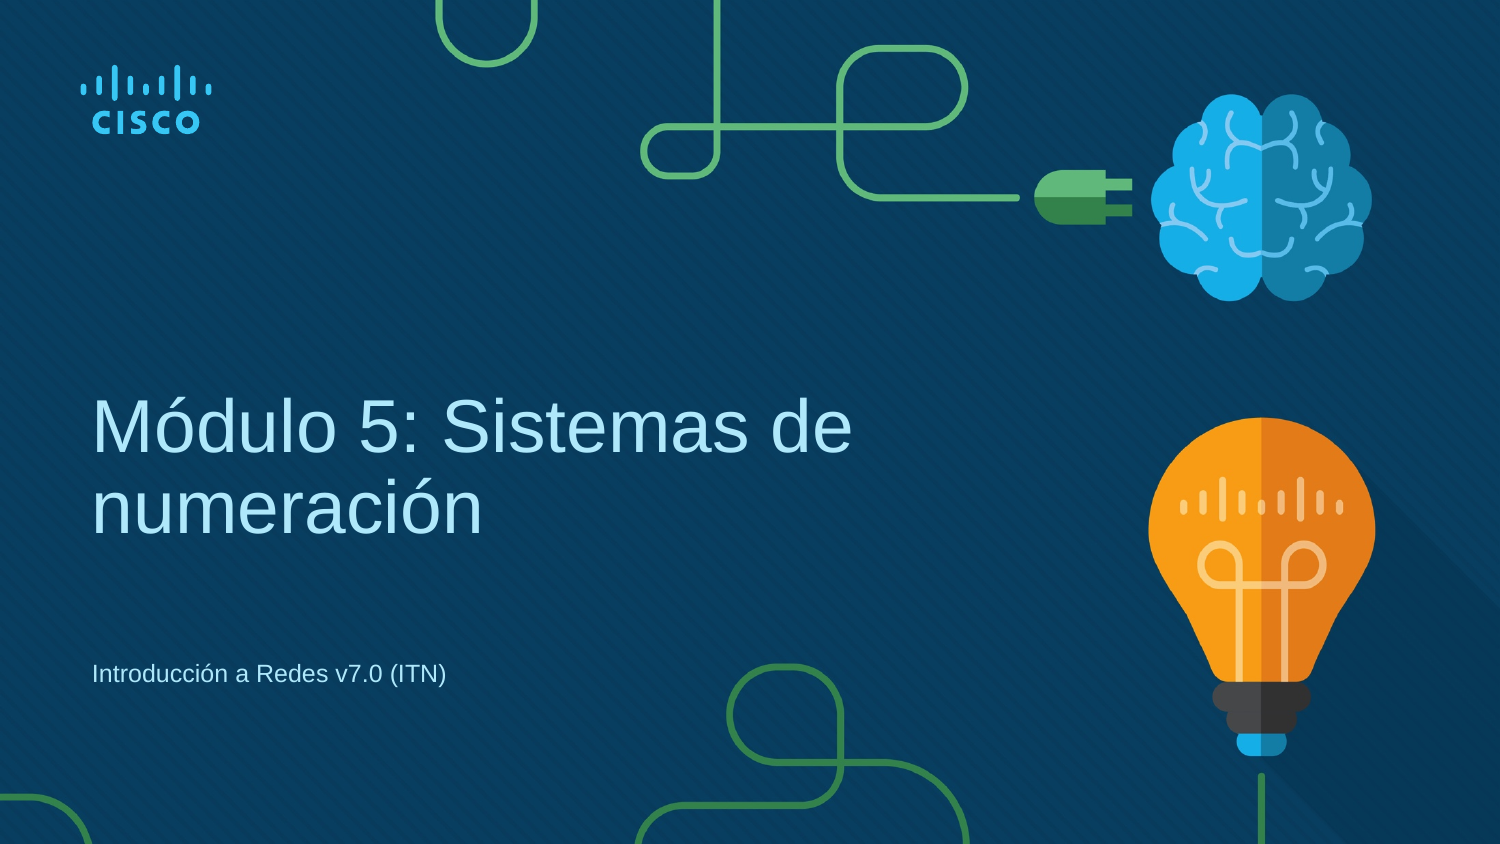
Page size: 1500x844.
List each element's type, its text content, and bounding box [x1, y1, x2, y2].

picture [0, 0, 1500, 844]
text_box Introducción a Redes v7.0 (ITN) [77, 598, 466, 746]
title Módulo 5: Sistemas de numeración [77, 380, 1172, 558]
